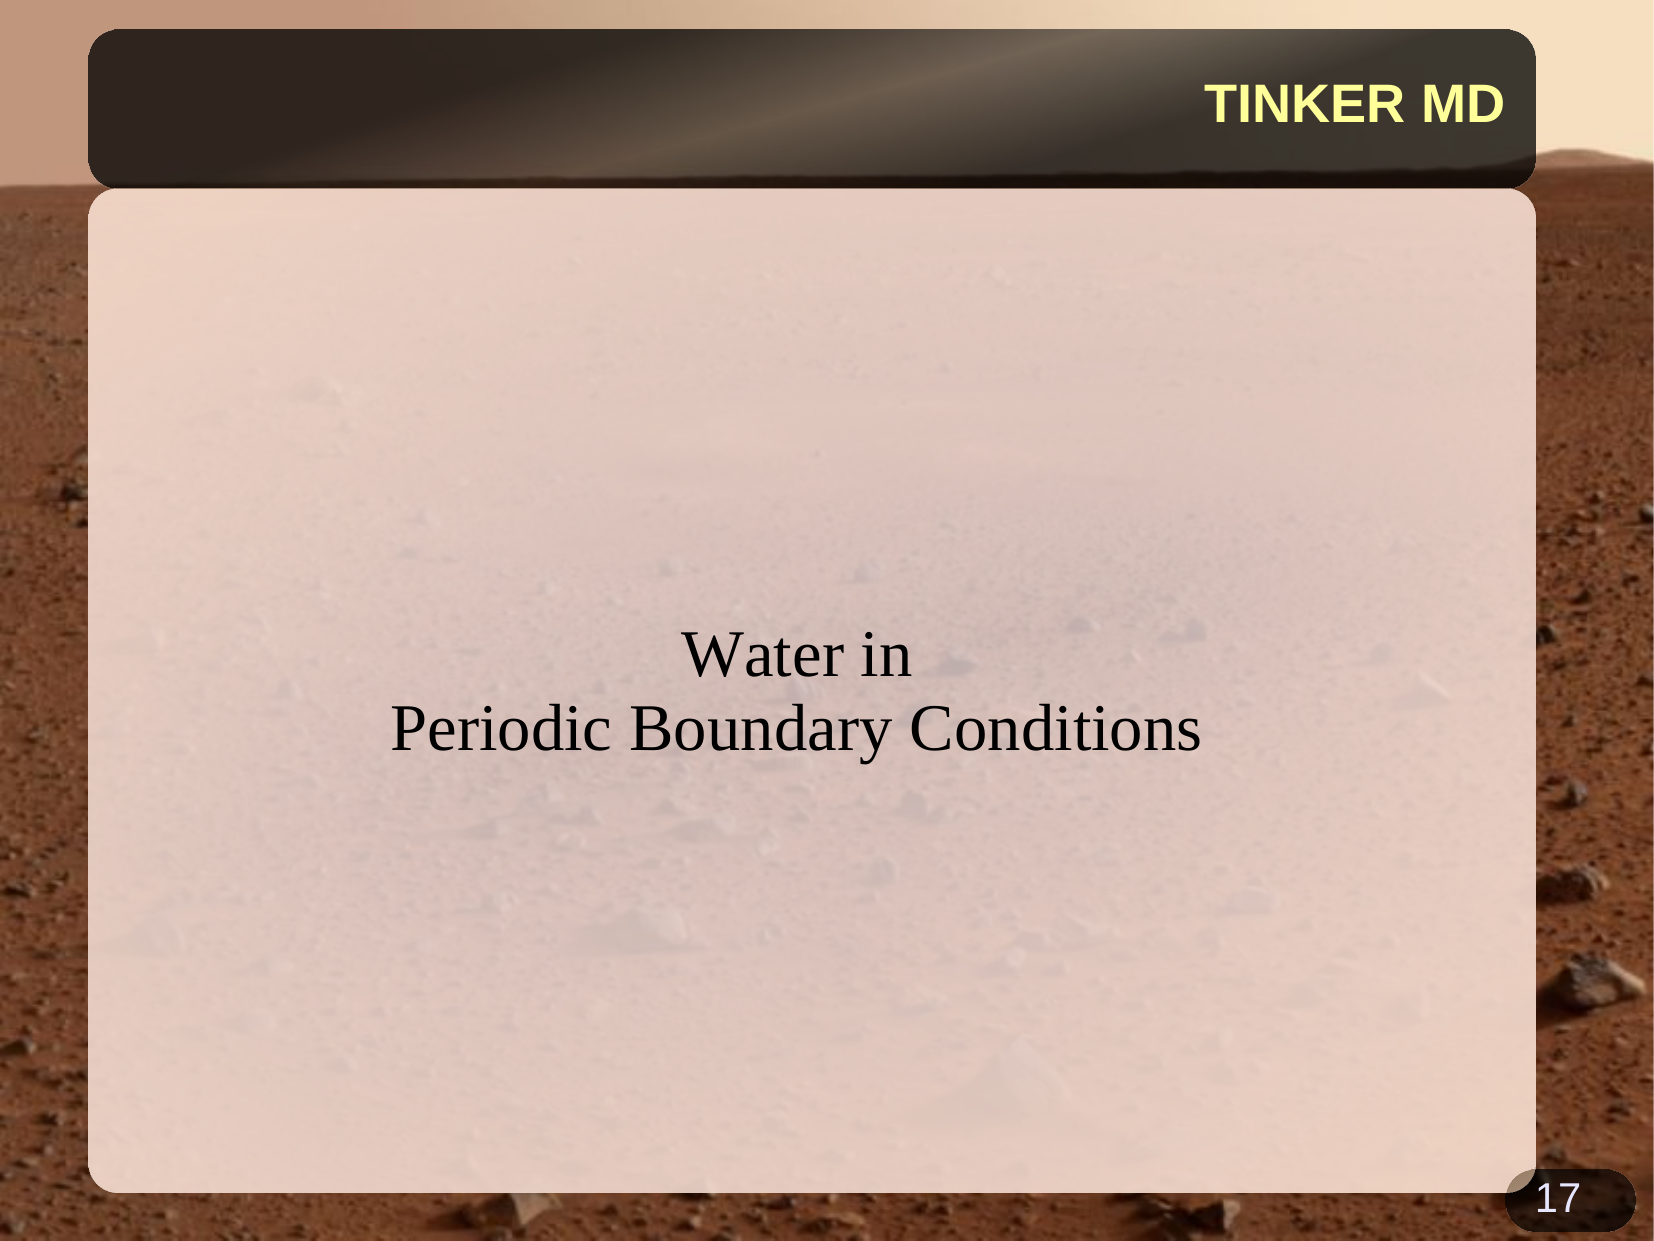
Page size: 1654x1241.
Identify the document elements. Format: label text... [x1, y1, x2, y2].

title TINKER MD [118, 59, 1506, 148]
picture [0, 0, 1654, 1241]
subtitle Water in Periodic Boundary Conditions [118, 218, 1477, 1164]
text_box [88, 188, 1536, 1193]
